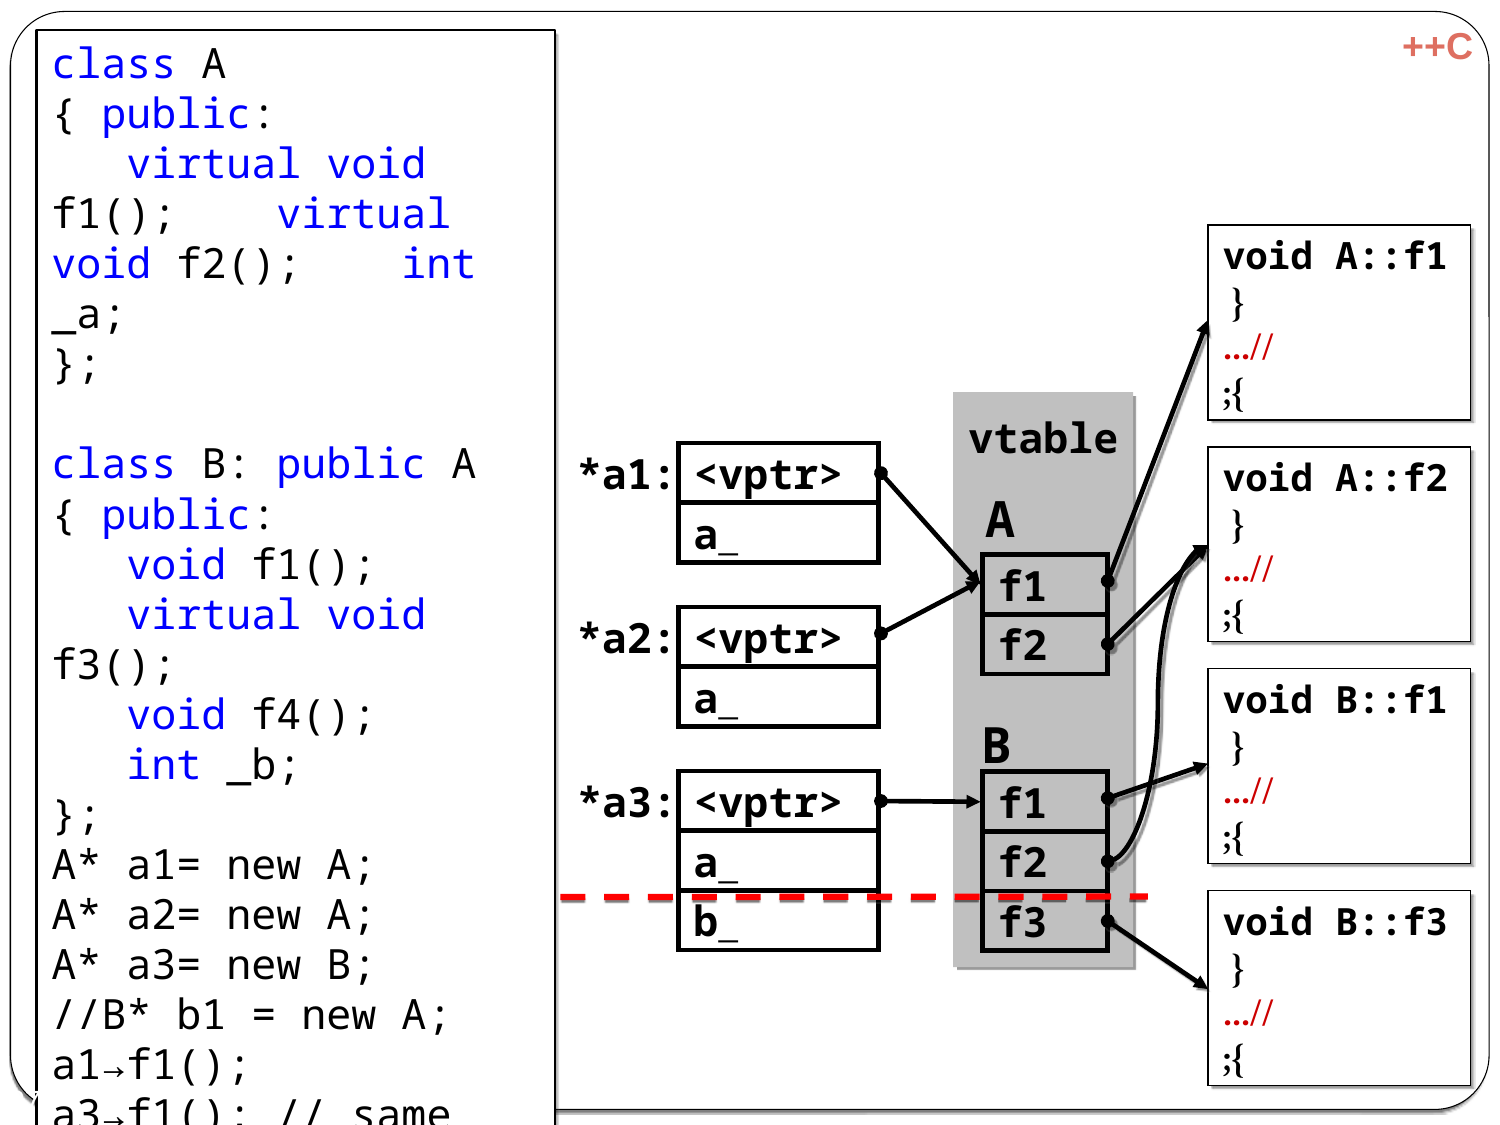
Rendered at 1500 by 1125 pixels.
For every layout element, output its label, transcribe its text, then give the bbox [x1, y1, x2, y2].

text_box [953, 470, 1134, 968]
text_box <vptr> [707, 443, 879, 502]
text_box *a1: [546, 425, 707, 521]
text_box *a3: [547, 753, 708, 849]
text_box f3 [982, 891, 1108, 951]
text_box _a [678, 666, 879, 727]
text_box <vptr> [707, 606, 879, 666]
text_box _a [678, 830, 879, 890]
text_box void B::f3 { //... }; [1208, 890, 1471, 1086]
text_box *a2: [546, 589, 707, 685]
text_box _a [678, 502, 879, 563]
text_box [953, 392, 1134, 404]
text_box _b [678, 890, 879, 950]
text_box f2 [982, 831, 1108, 891]
text_box void A::f1 { //... }; [1208, 224, 1471, 420]
text_box void A::f2 { //... }; [1208, 446, 1471, 642]
slide_number <number> [0, 1074, 50, 1125]
text_box f2 [982, 614, 1108, 674]
text_box void B::f1 { //... }; [1208, 668, 1471, 864]
text_box [1108, 525, 1134, 637]
text_box [953, 559, 968, 592]
text_box B [967, 705, 1027, 781]
text_box [1108, 845, 1134, 935]
text_box class A { public: virtual void f1(); virtual void f2(); int _a; }; class B: public A { public: void f1(); virtual void f3(); void f4(); int _b; }; A* a1= new A; A* a2= new A; A* a3= new B; //B* b1 = new A; a1→f1(); a3→f1(); // same code ((B*)a3)->f3(); [36, 29, 555, 1125]
text_box [1108, 793, 1134, 856]
text_box f1 [982, 771, 1108, 831]
text_box vtable [953, 404, 1134, 470]
text_box <vptr> [708, 771, 879, 830]
text_box f1 [982, 554, 1108, 614]
text_box A [970, 479, 1031, 555]
